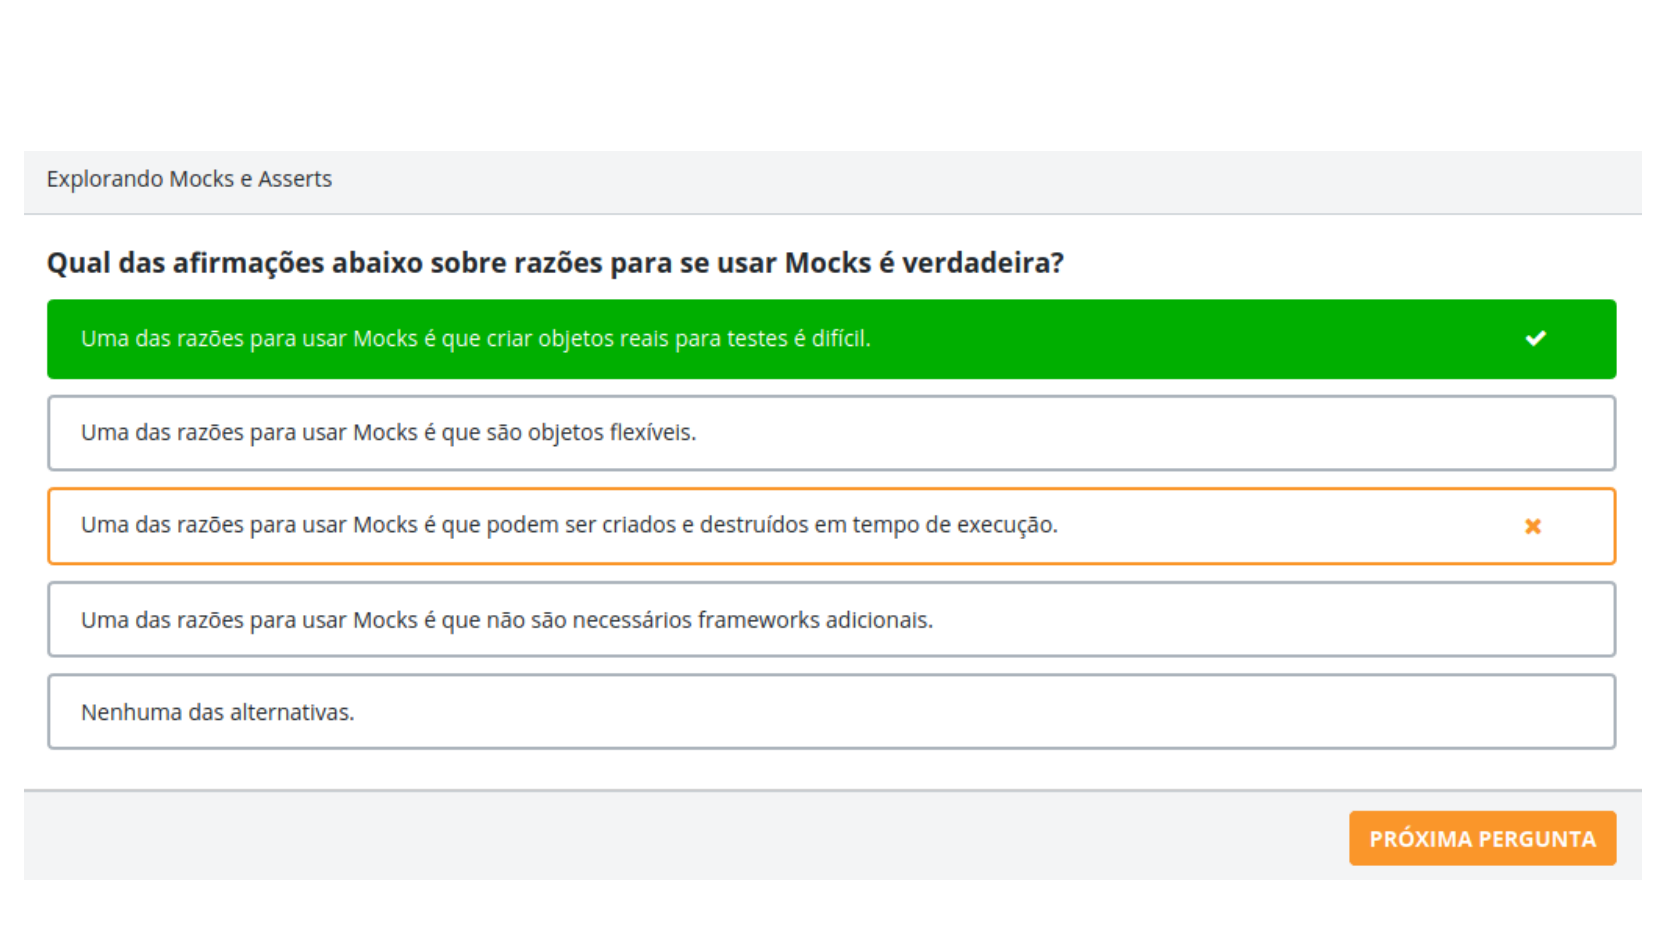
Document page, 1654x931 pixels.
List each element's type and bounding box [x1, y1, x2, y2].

picture [24, 151, 1642, 880]
